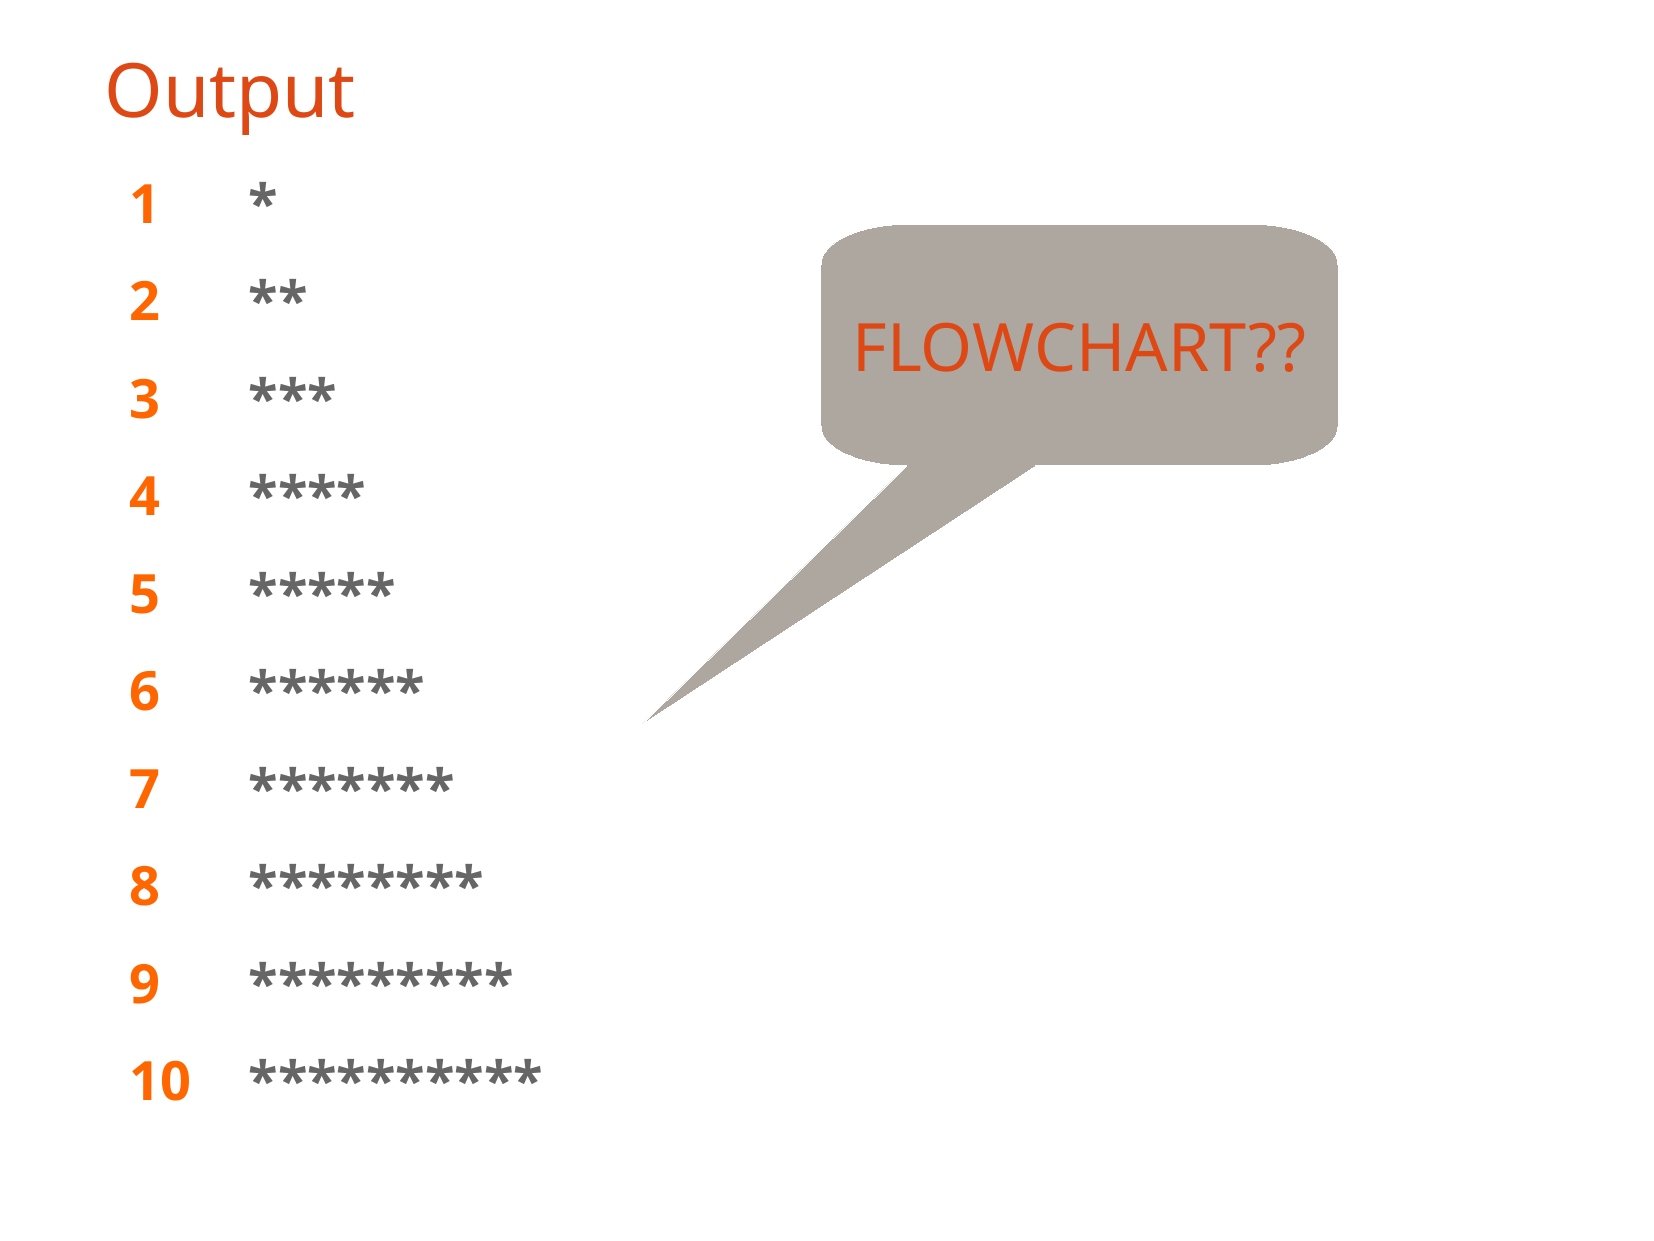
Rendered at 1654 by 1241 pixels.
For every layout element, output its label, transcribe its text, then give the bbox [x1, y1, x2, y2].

title Output [104, 25, 1493, 152]
list * ** *** **** ***** ****** ******* ******** ********* ********** [129, 165, 1518, 1126]
text_box FLOWCHART?? [642, 224, 1339, 725]
